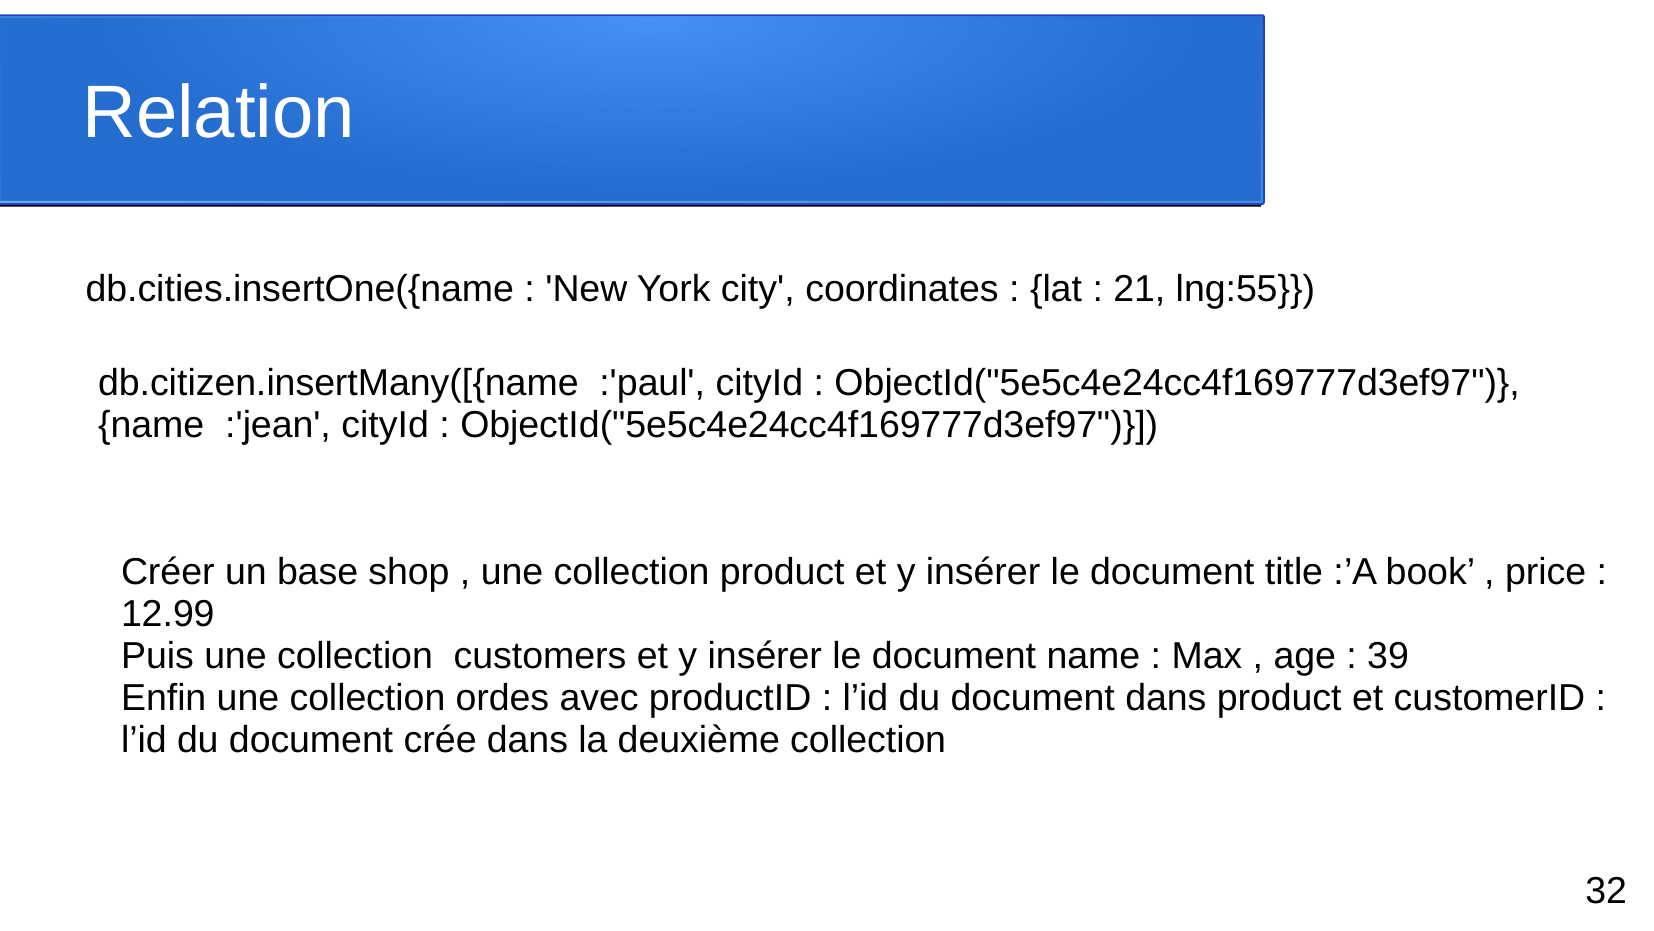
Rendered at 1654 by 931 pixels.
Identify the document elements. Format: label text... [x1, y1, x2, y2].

text_box Créer un base shop , une collection product et y insérer le document title :’A book’ , price : 12.99 Puis une collection customers et y insérer le document name : Max , age : 39 Enfin une collection ordes avec productID : l’id du document dans product et customerID : l’id du document crée dans la deuxième collection [106, 543, 1623, 769]
text_box db.cities.insertOne({name : 'New York city', coordinates : {lat : 21, lng:55}}) [70, 259, 1331, 317]
text_box db.citizen.insertMany([{name :'paul', cityId : ObjectId("5e5c4e24cc4f169777d3ef97")}, {name :'jean', cityId : ObjectId("5e5c4e24cc4f169777d3ef97")}]) [83, 354, 1536, 454]
text_box 32 [1570, 862, 1642, 920]
title Relation [82, 35, 1235, 189]
